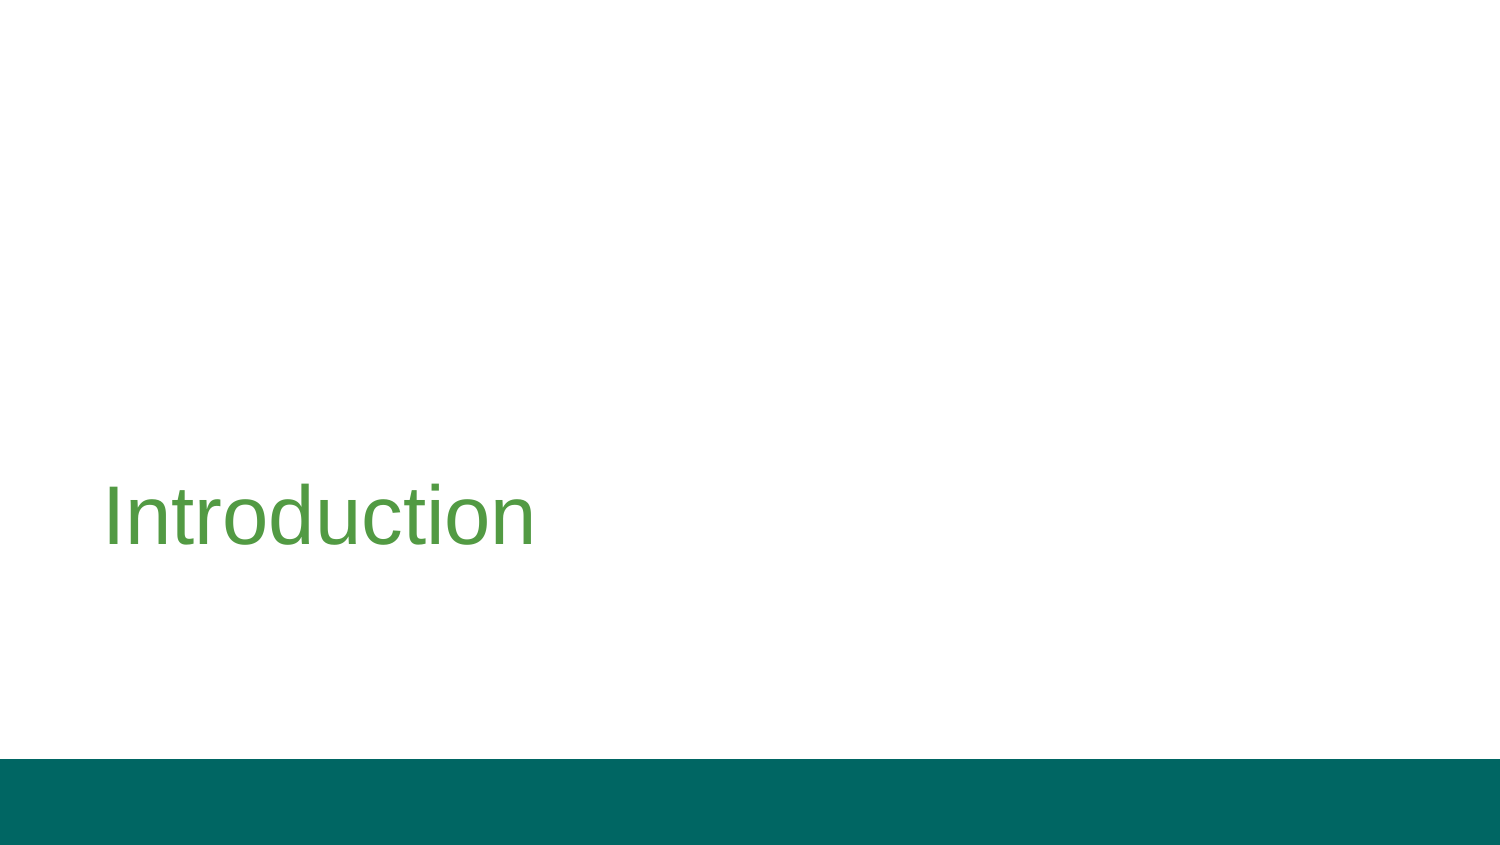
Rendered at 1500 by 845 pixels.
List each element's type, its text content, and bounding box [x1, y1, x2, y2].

title Introduction [102, 210, 1397, 562]
